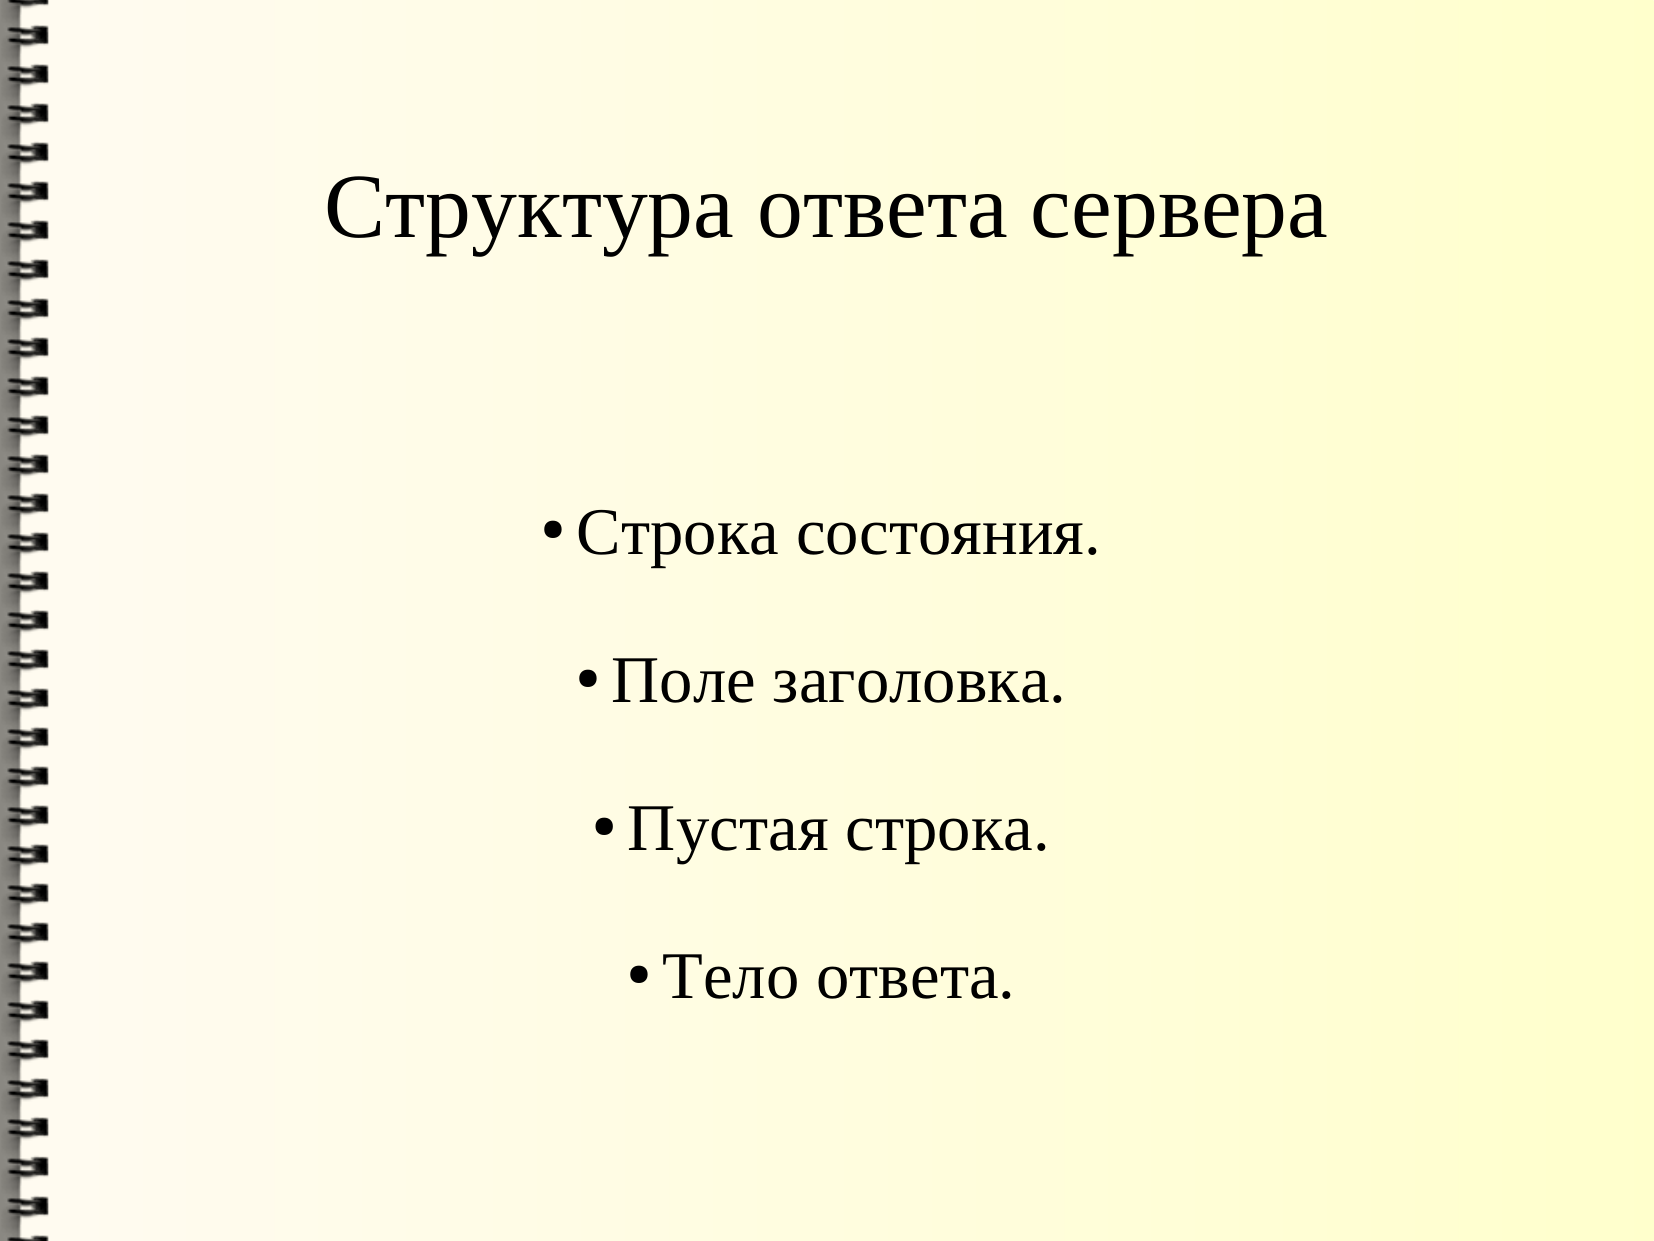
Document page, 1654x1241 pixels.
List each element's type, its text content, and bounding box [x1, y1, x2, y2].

subtitle Строка состояния. Поле заголовка. Пустая строка. Тело ответа. [121, 344, 1534, 1164]
title Структура ответа сервера [121, 102, 1534, 311]
picture [0, 0, 1654, 1241]
